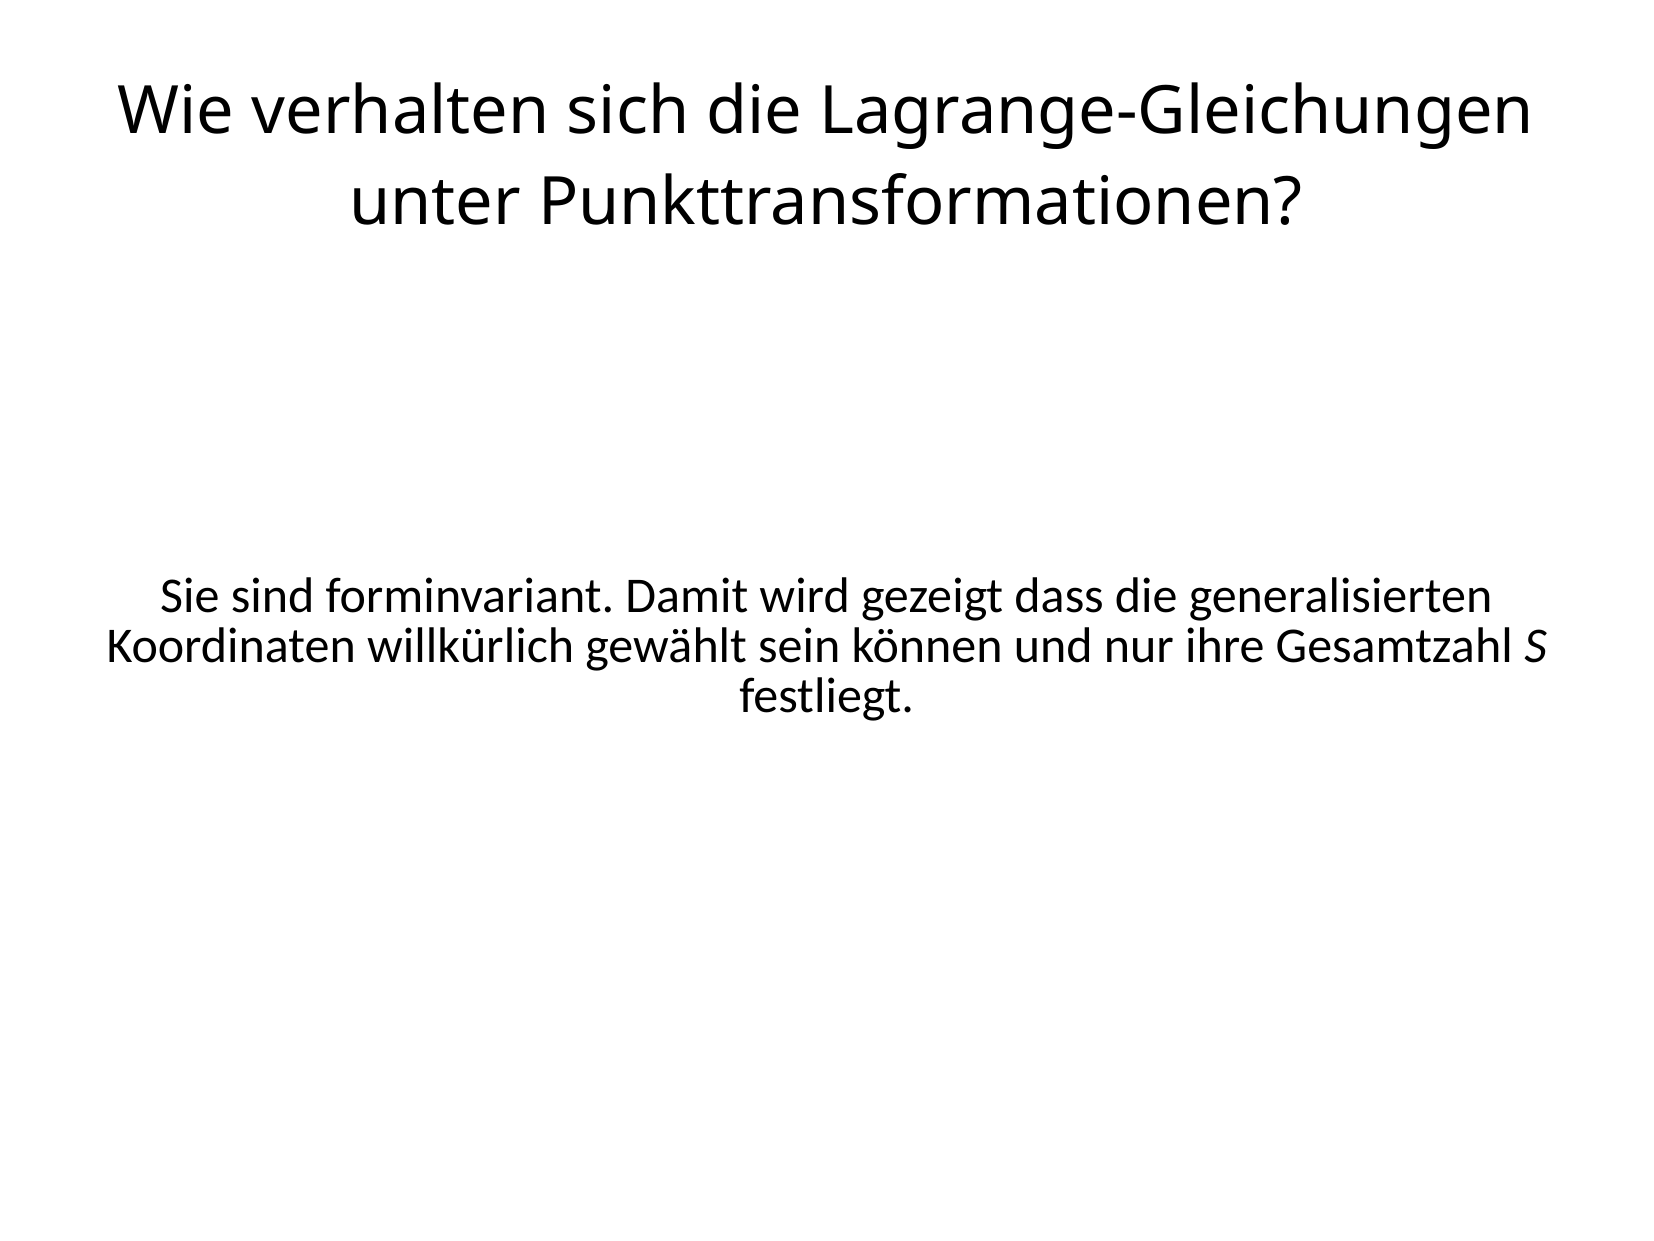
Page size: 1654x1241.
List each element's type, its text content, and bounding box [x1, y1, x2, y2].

subtitle Sie sind forminvariant. Damit wird gezeigt dass die generalisierten Koordinaten willkürlich gewählt sein können und nur ihre Gesamtzahl S festliegt. [82, 290, 1571, 1010]
title Wie verhalten sich die Lagrange-Gleichungen unter Punkttransformationen? [82, 49, 1571, 257]
